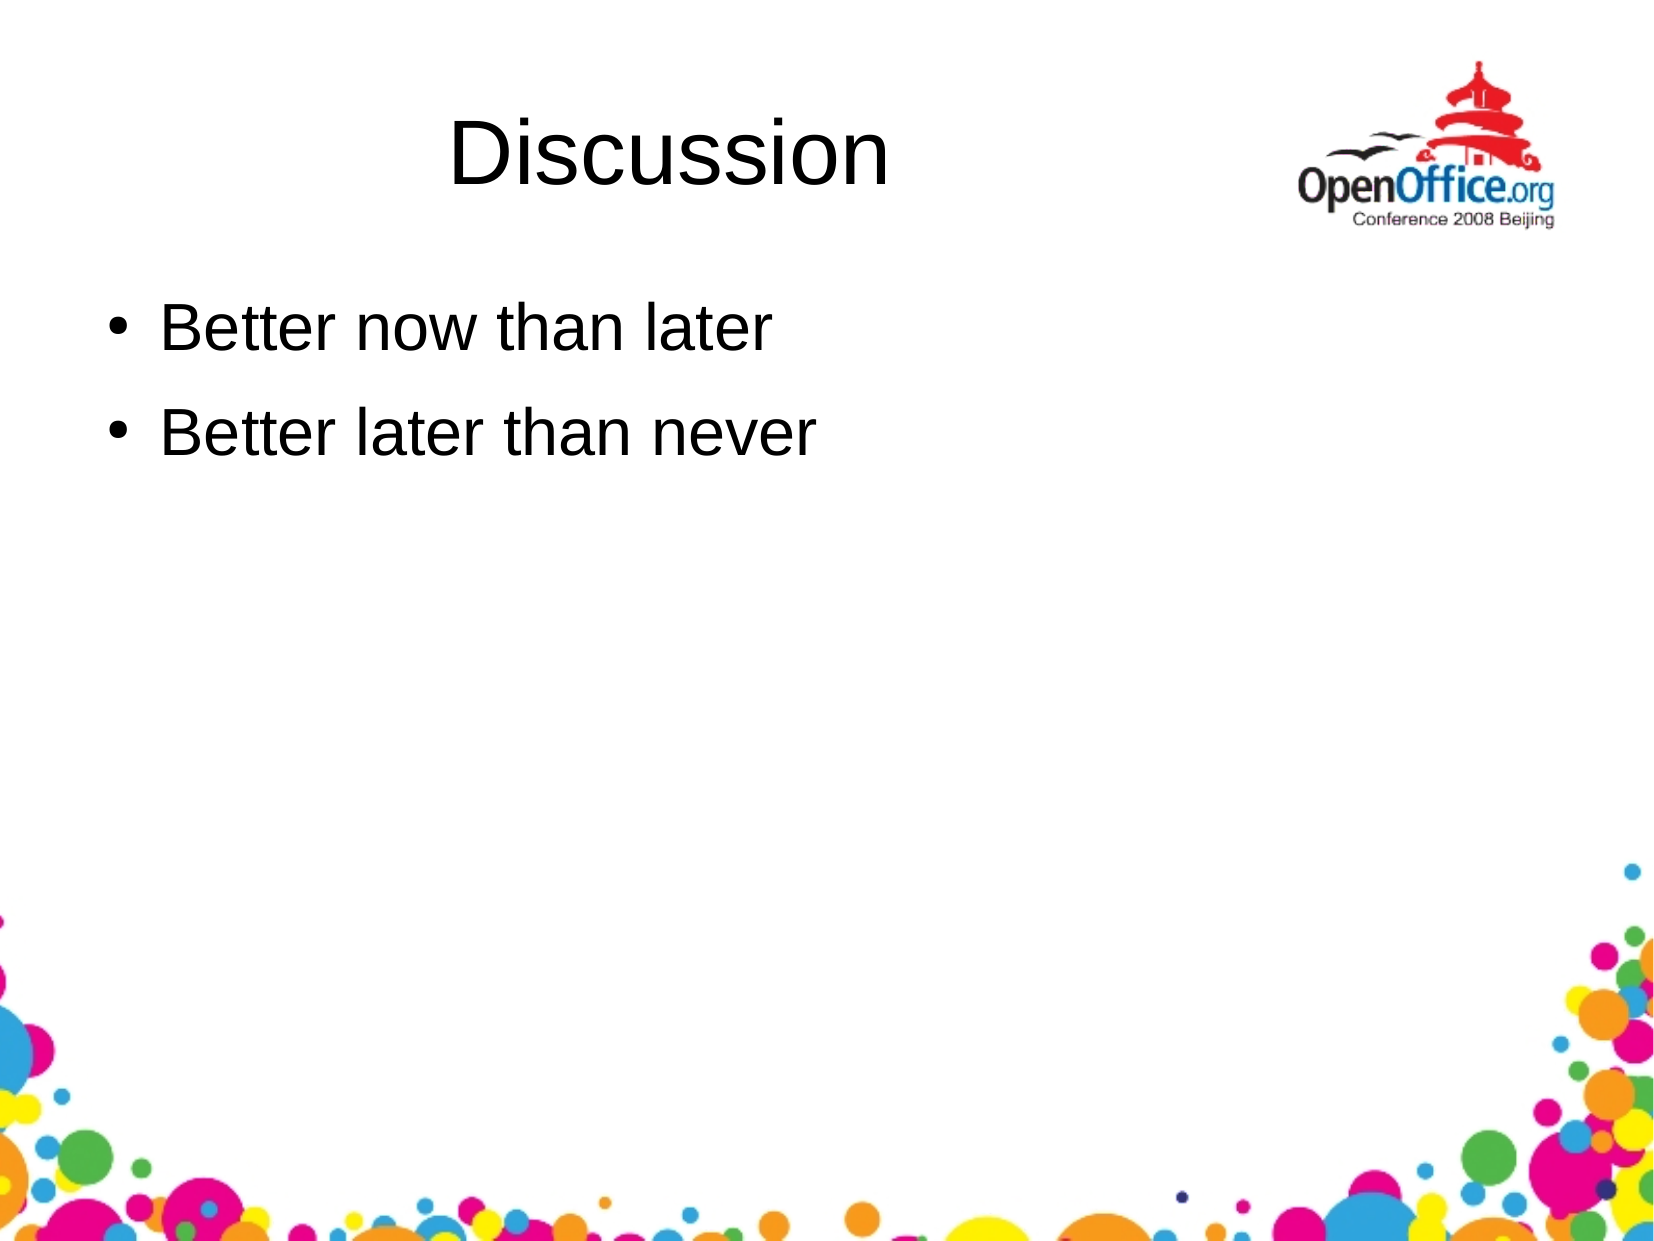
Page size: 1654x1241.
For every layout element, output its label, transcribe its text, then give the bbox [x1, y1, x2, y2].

list Better now than later Better later than never [88, 290, 1577, 1094]
picture [1285, 51, 1569, 250]
title Discussion [82, 49, 1258, 257]
picture [0, 810, 1654, 1241]
